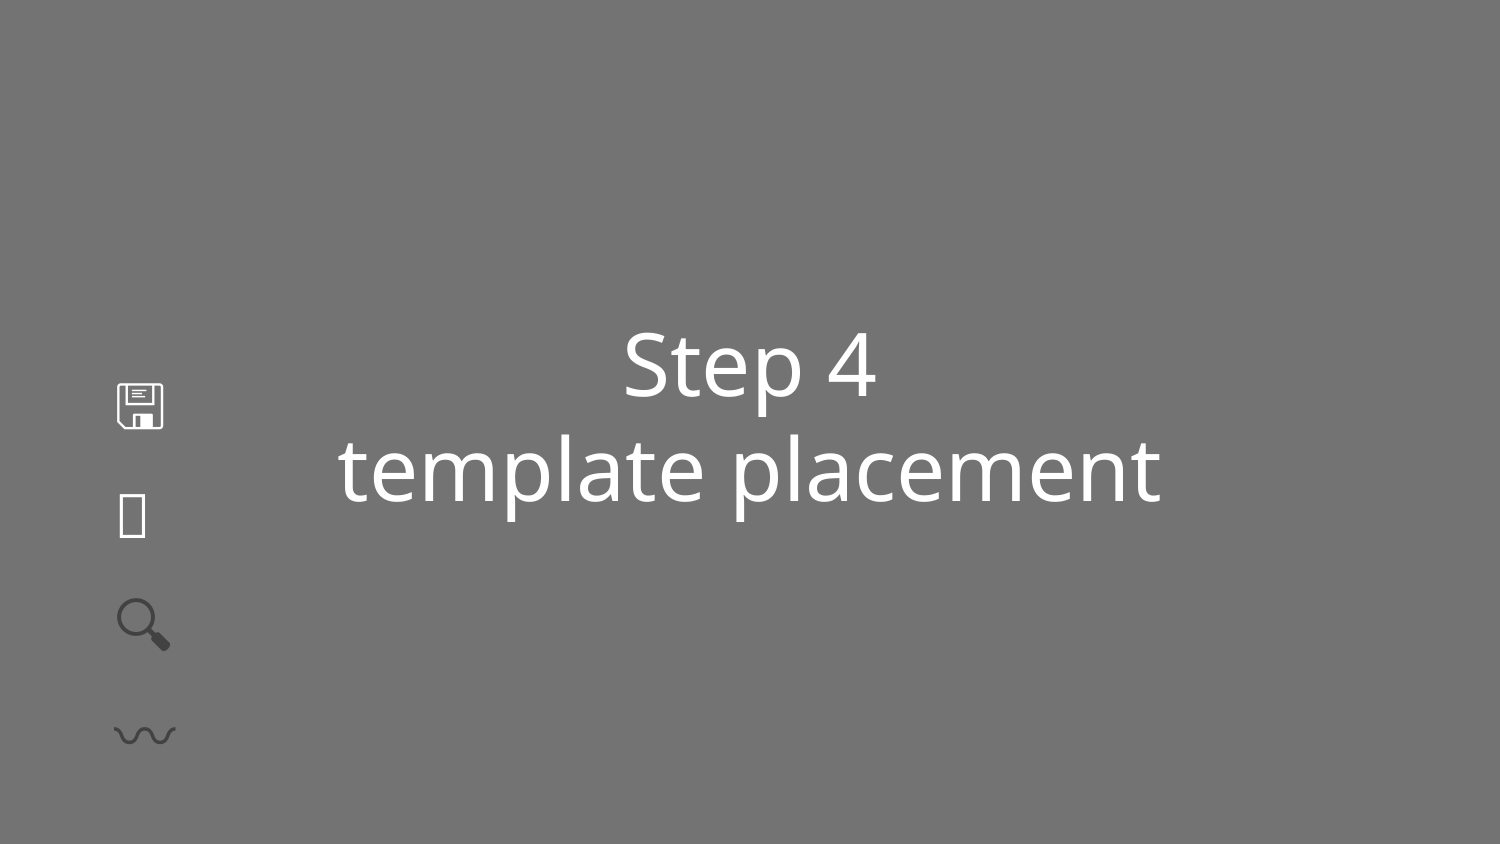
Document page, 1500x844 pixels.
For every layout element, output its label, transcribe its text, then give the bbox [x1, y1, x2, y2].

list 🖫 🔗 🔍 〰 [99, 314, 284, 807]
title Step 4 template placement [75, 58, 1425, 771]
